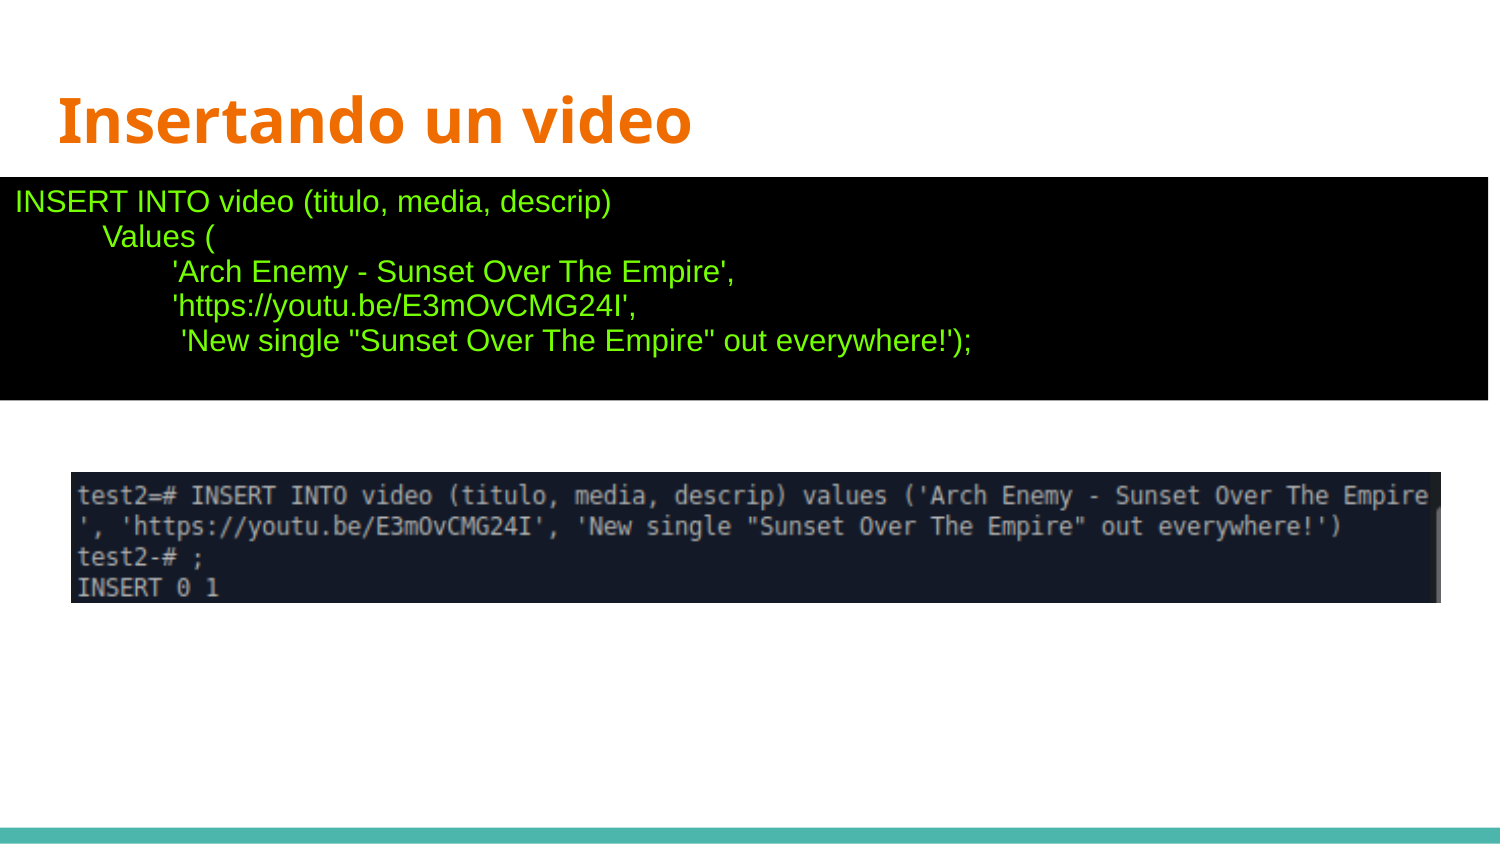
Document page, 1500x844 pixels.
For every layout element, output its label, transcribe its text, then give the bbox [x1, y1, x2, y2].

title Insertando un video [43, 61, 1441, 177]
text_box INSERT INTO video (titulo, media, descrip) Values ( 'Arch Enemy - Sunset Over The Empire', 'https://youtu.be/E3mOvCMG24I', 'New single "Sunset Over The Empire" out everywhere!'); [0, 177, 1489, 401]
picture [71, 472, 1441, 603]
